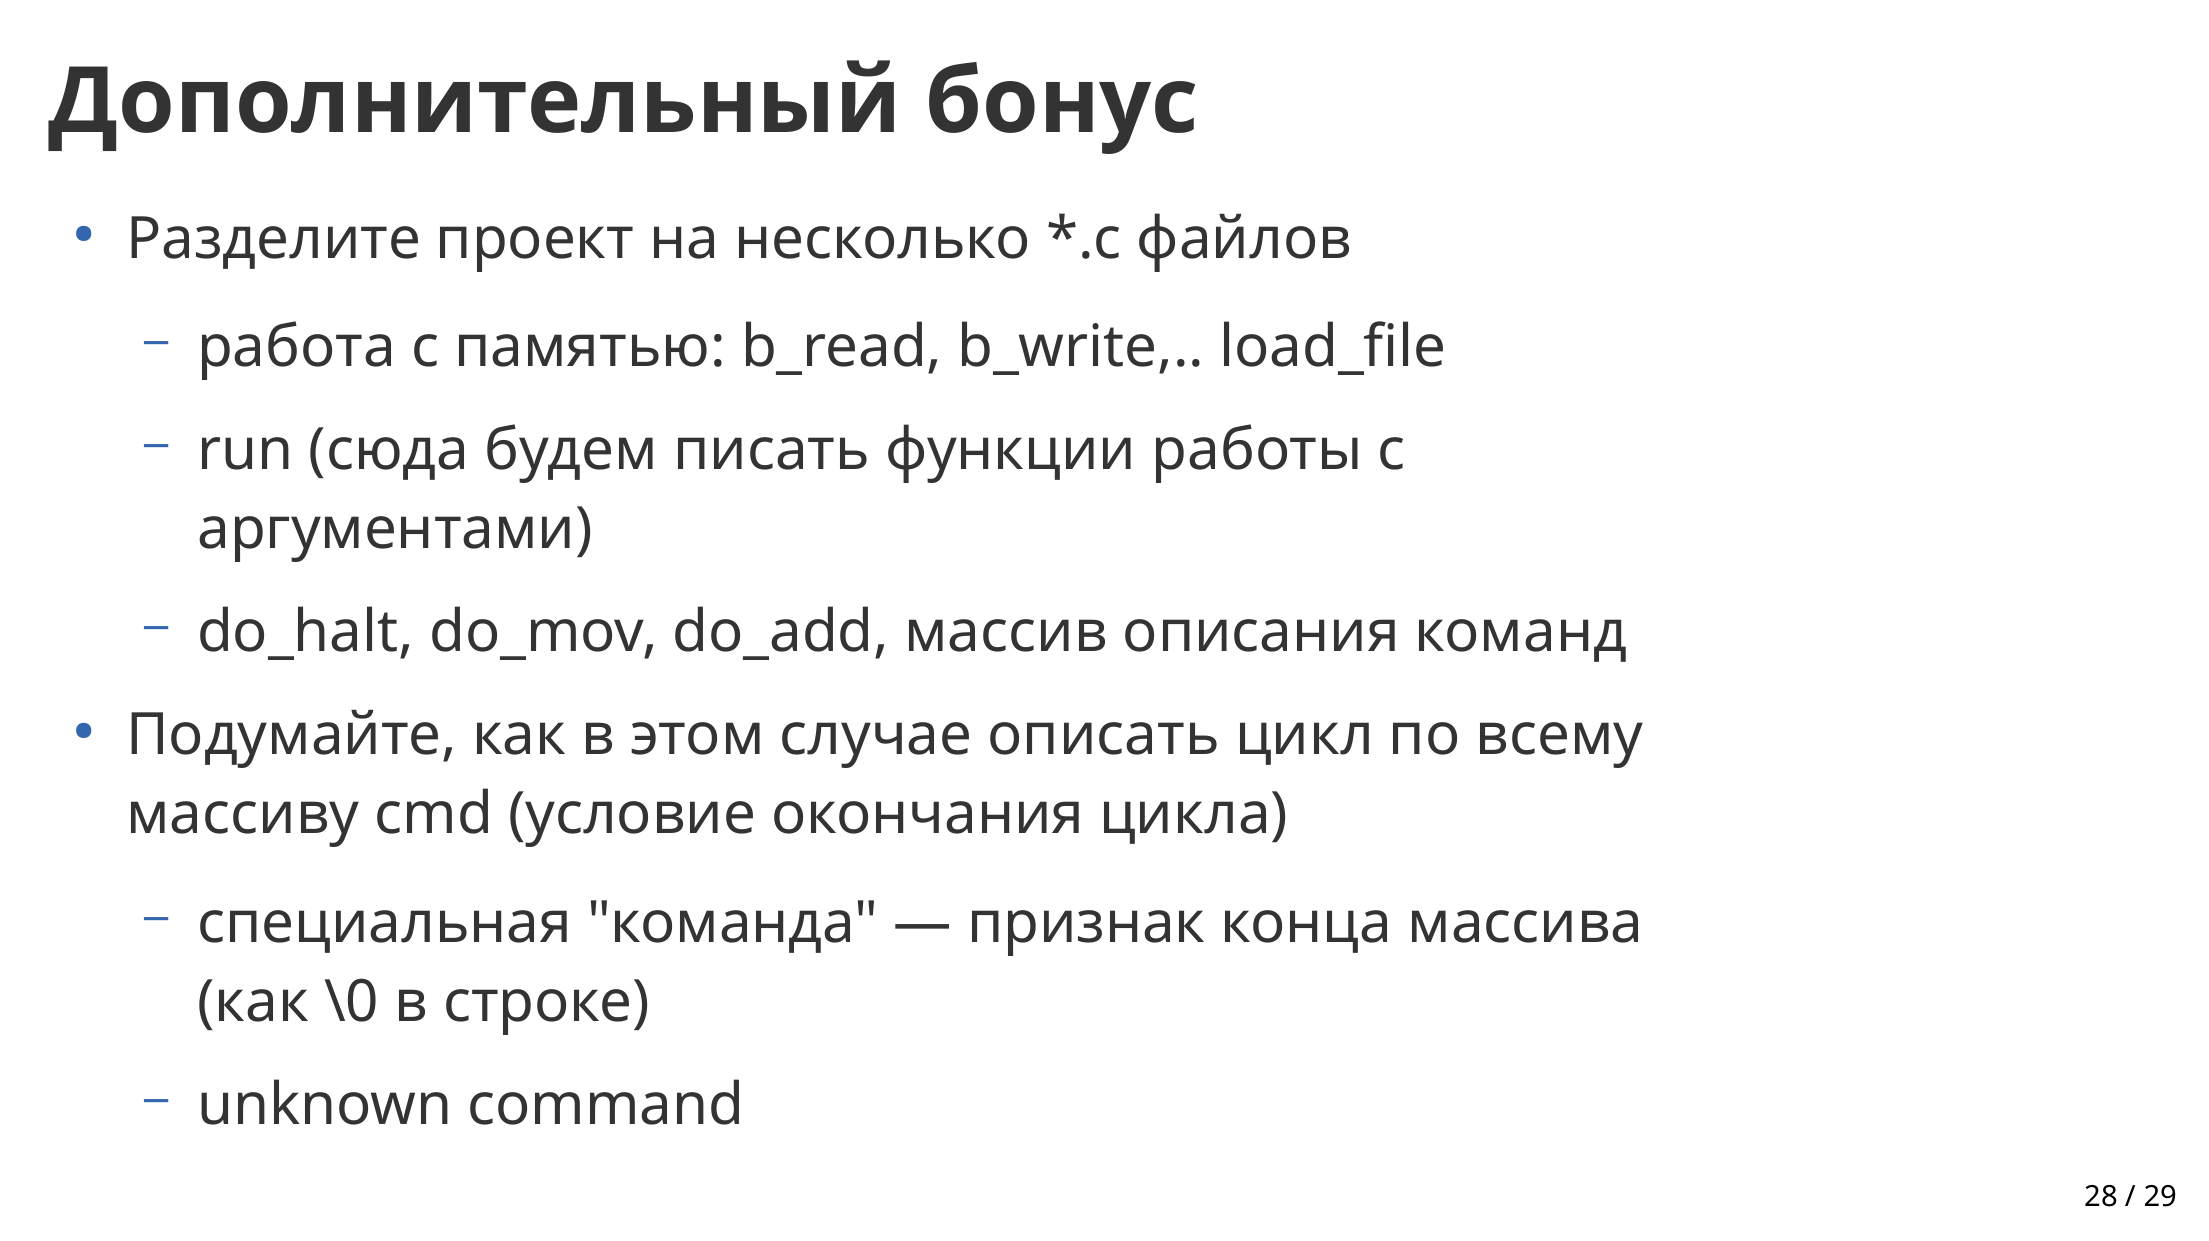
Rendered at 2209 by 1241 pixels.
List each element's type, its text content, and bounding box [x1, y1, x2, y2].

title Дополнительный бонус [48, 34, 2174, 160]
list Разделите проект на несколько *.с файлов работа с памятью: b_read, b_write,.. load_file run (сюда будем писать функции работы с аргументами) do_halt, do_mov, do_add, массив описания команд Подумайте, как в этом случае описать цикл по всему массиву cmd (условие окончания цикла) специальная "команда" — признак конца массива (как \0 в строке) unknown command [55, 195, 1690, 1177]
